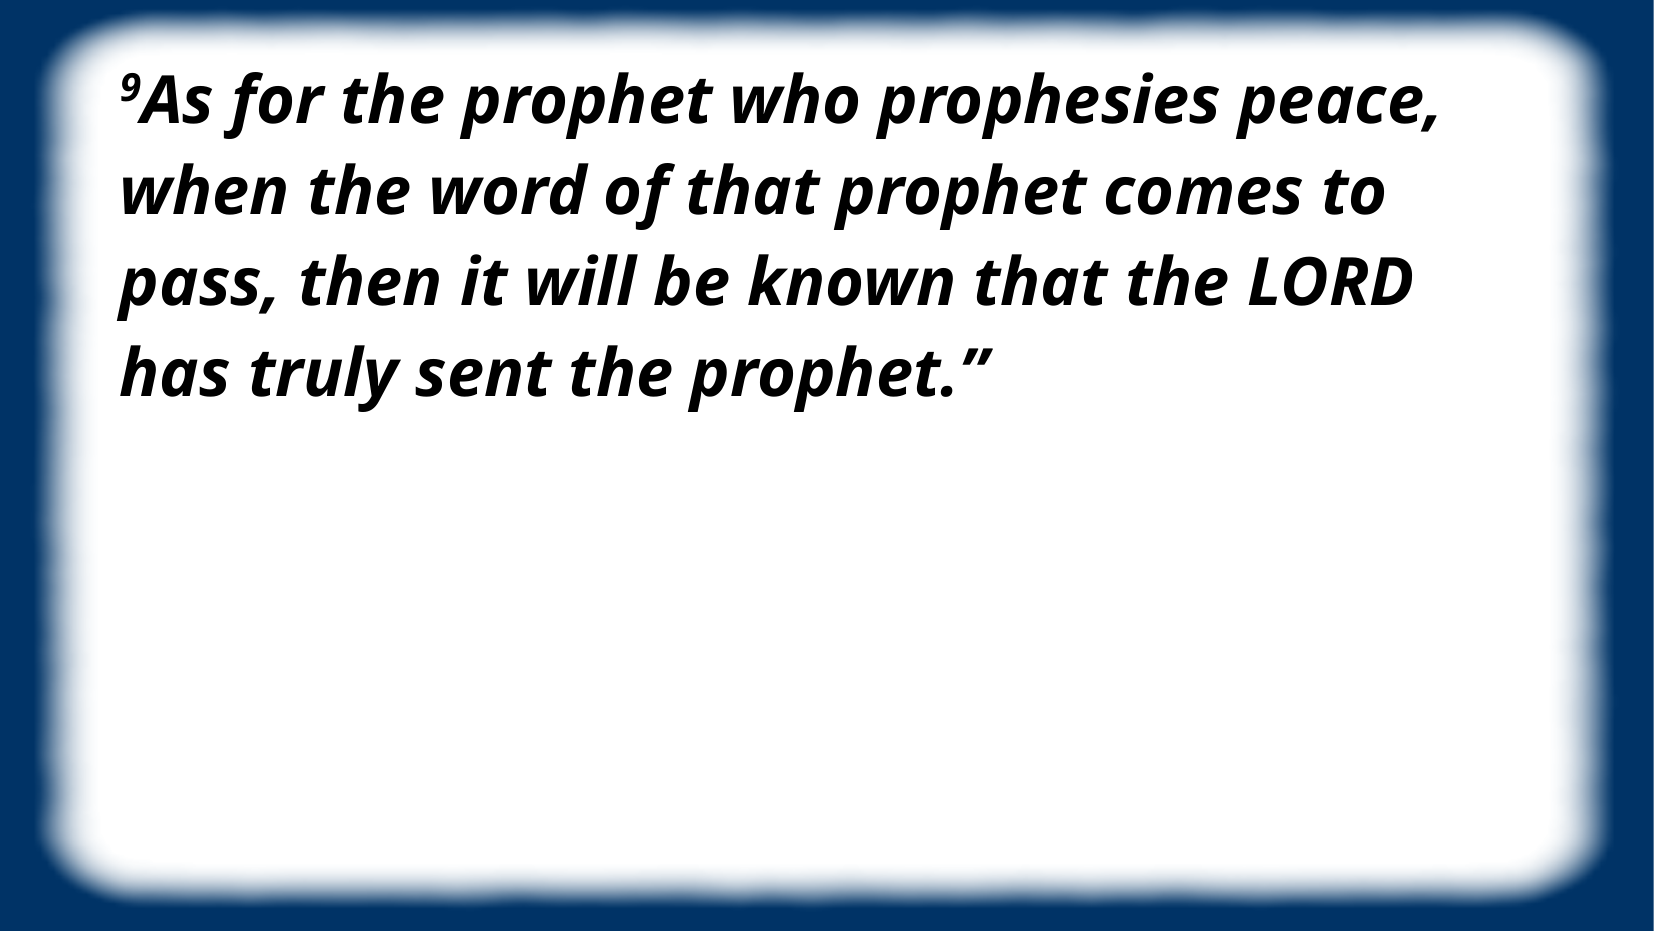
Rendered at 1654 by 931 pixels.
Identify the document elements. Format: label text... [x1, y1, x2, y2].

picture [0, 0, 1654, 931]
text_box 9As for the prophet who prophesies peace, when the word of that prophet comes to pass, then it will be known that the LORD has truly sent the prophet.” [105, 45, 1546, 415]
